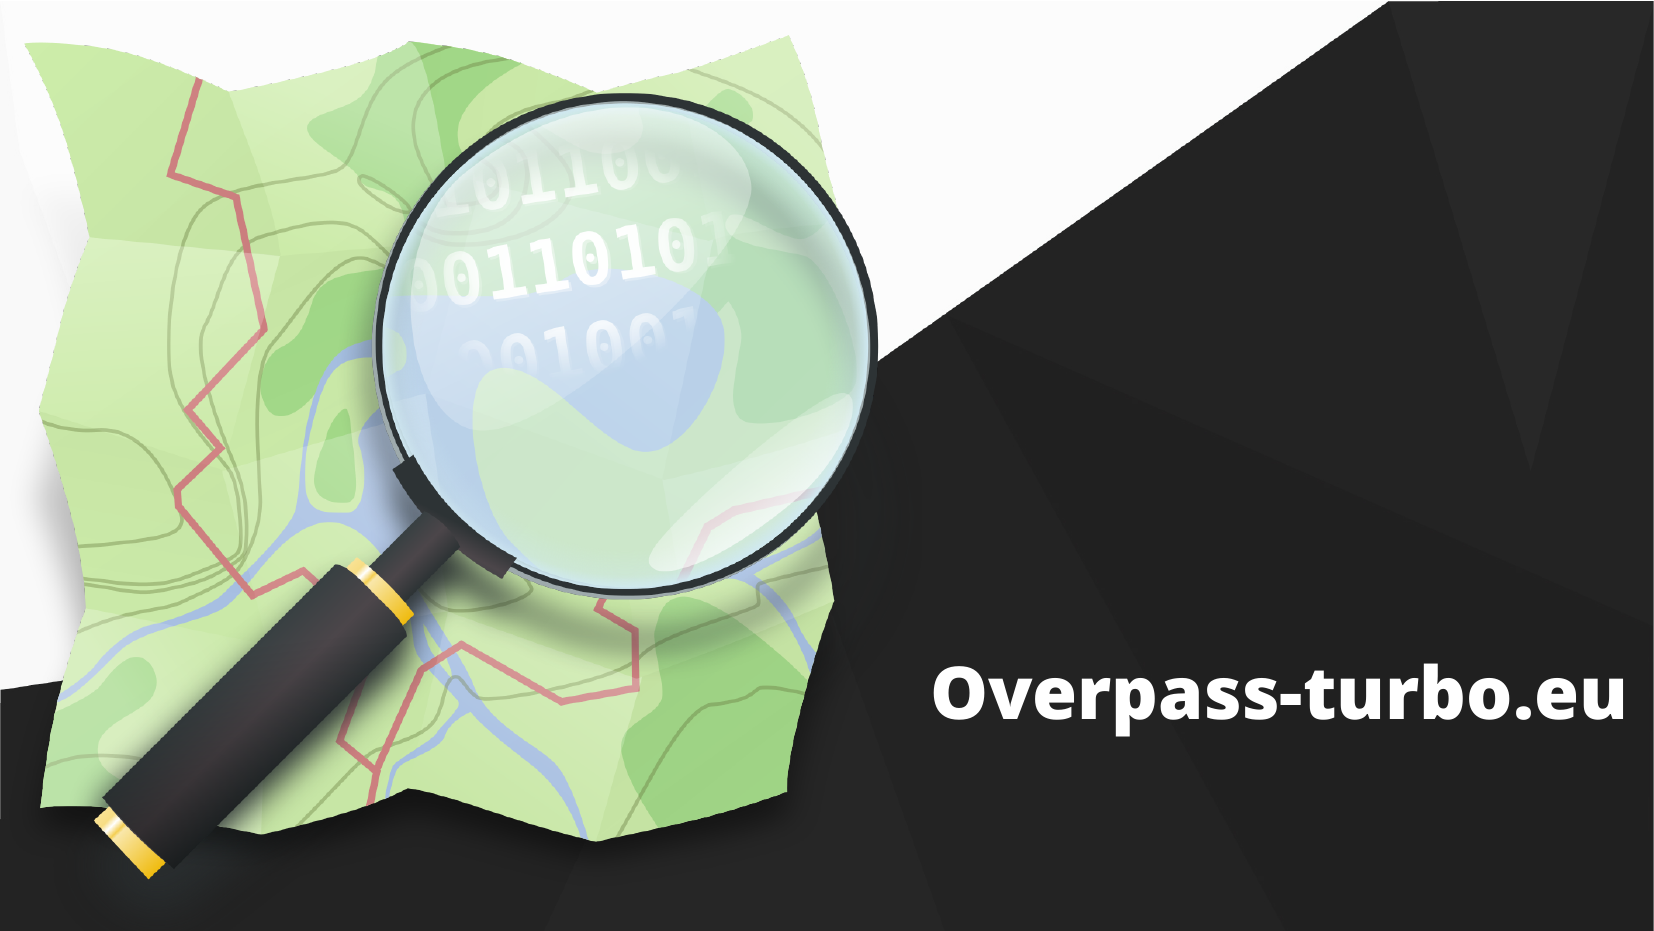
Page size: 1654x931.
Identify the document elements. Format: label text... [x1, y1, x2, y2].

picture [0, 1, 1654, 931]
title Overpass-turbo.eu [922, 590, 1629, 792]
